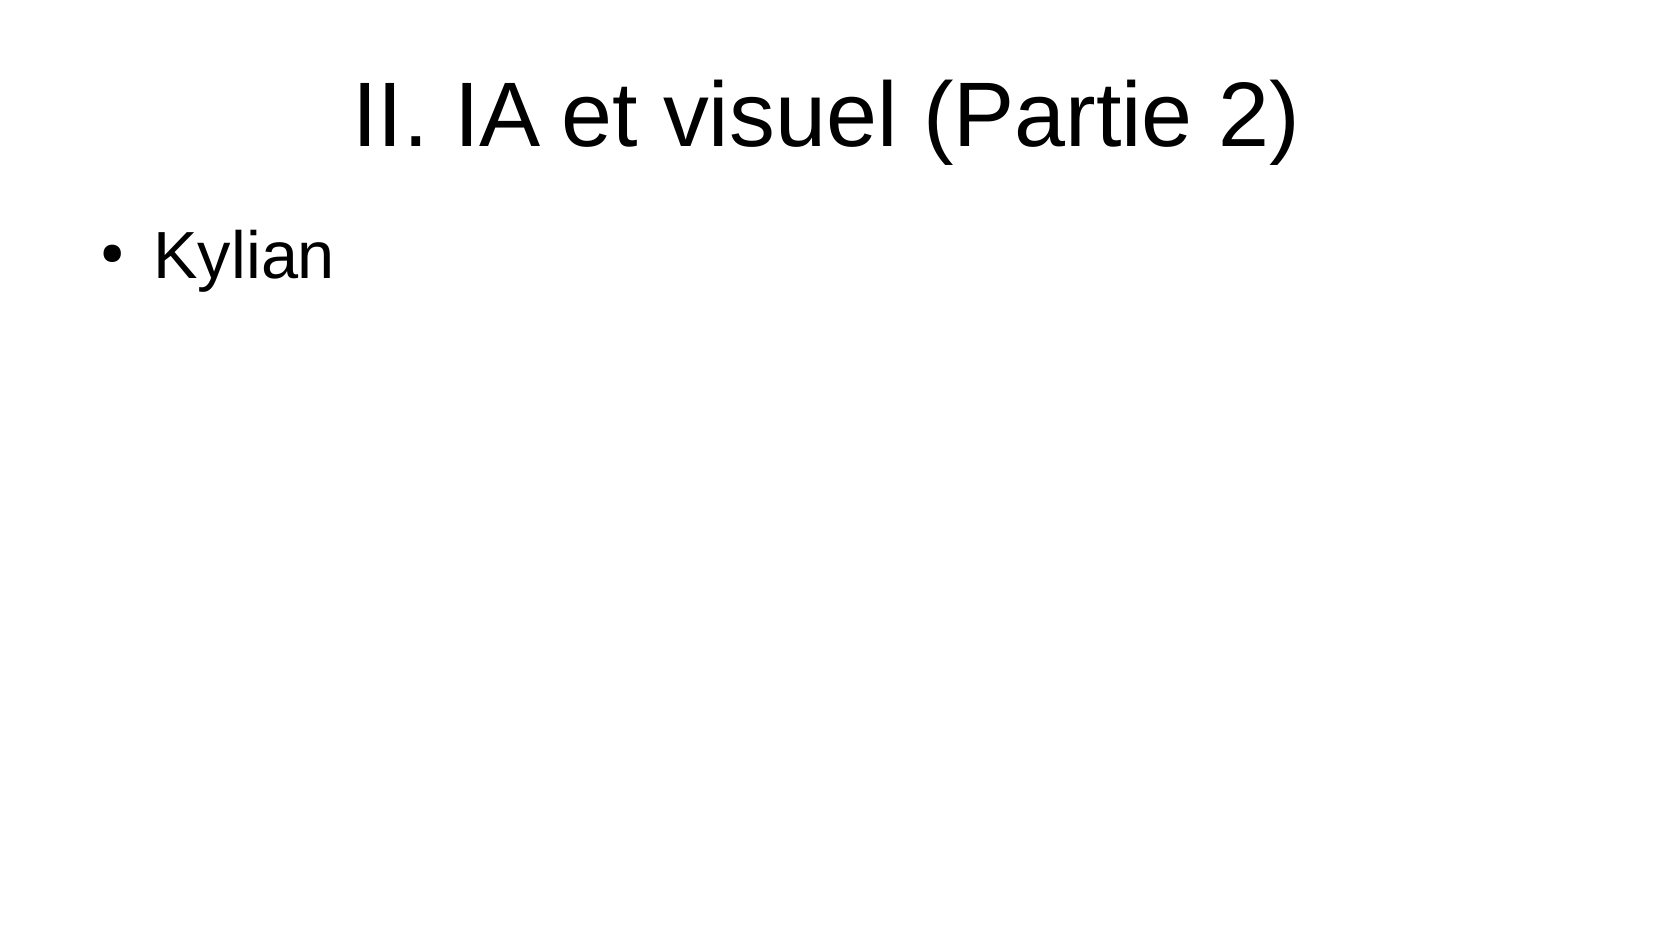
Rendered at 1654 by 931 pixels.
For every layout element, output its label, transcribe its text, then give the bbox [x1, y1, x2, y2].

title II. IA et visuel (Partie 2) [82, 37, 1571, 193]
list Kylian [82, 217, 1571, 758]
